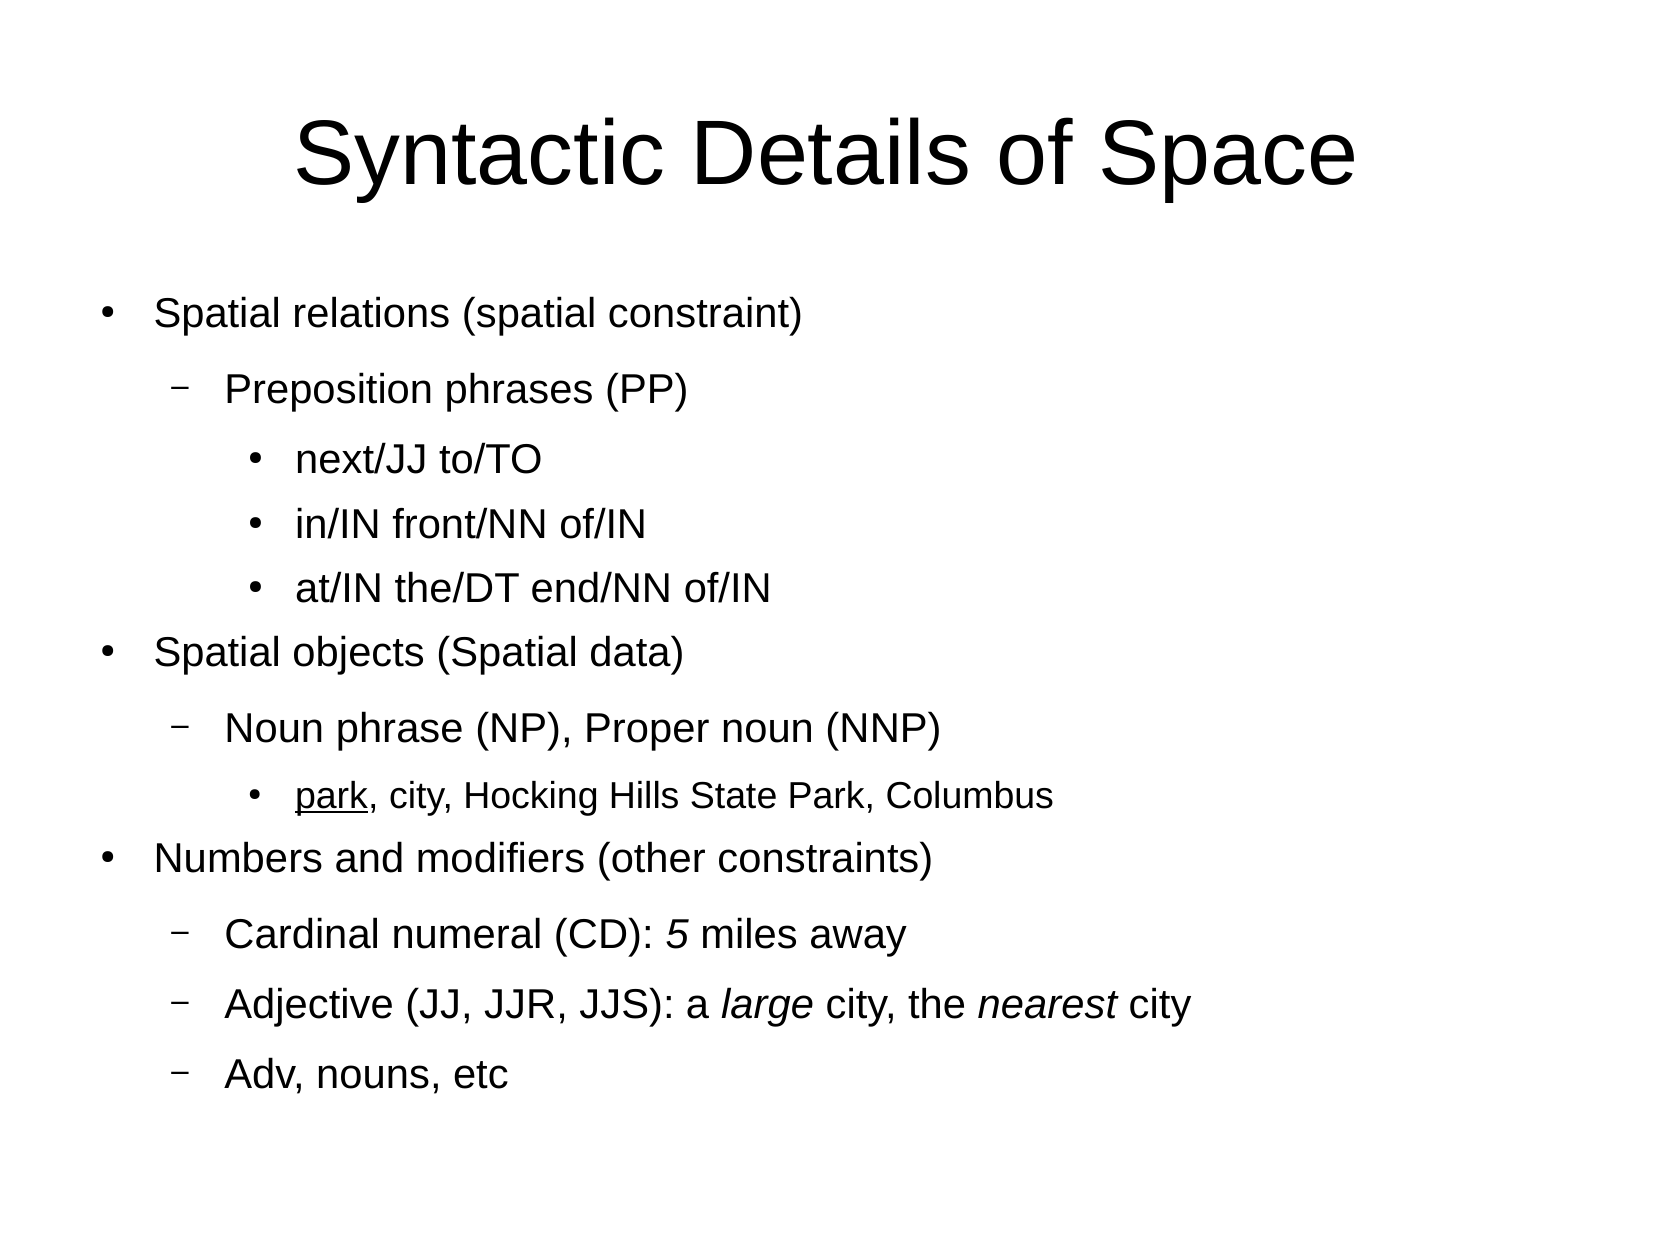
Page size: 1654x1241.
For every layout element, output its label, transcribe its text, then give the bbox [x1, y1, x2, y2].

title Syntactic Details of Space [82, 49, 1571, 257]
list Spatial relations (spatial constraint) Preposition phrases (PP) next/JJ to/TO in/IN front/NN of/IN at/IN the/DT end/NN of/IN Spatial objects (Spatial data) Noun phrase (NP), Proper noun (NNP) park, city, Hocking Hills State Park, Columbus Numbers and modifiers (other constraints) Cardinal numeral (CD): 5 miles away Adjective (JJ, JJR, JJS): a large city, the nearest city Adv, nouns, etc [82, 290, 1561, 1141]
